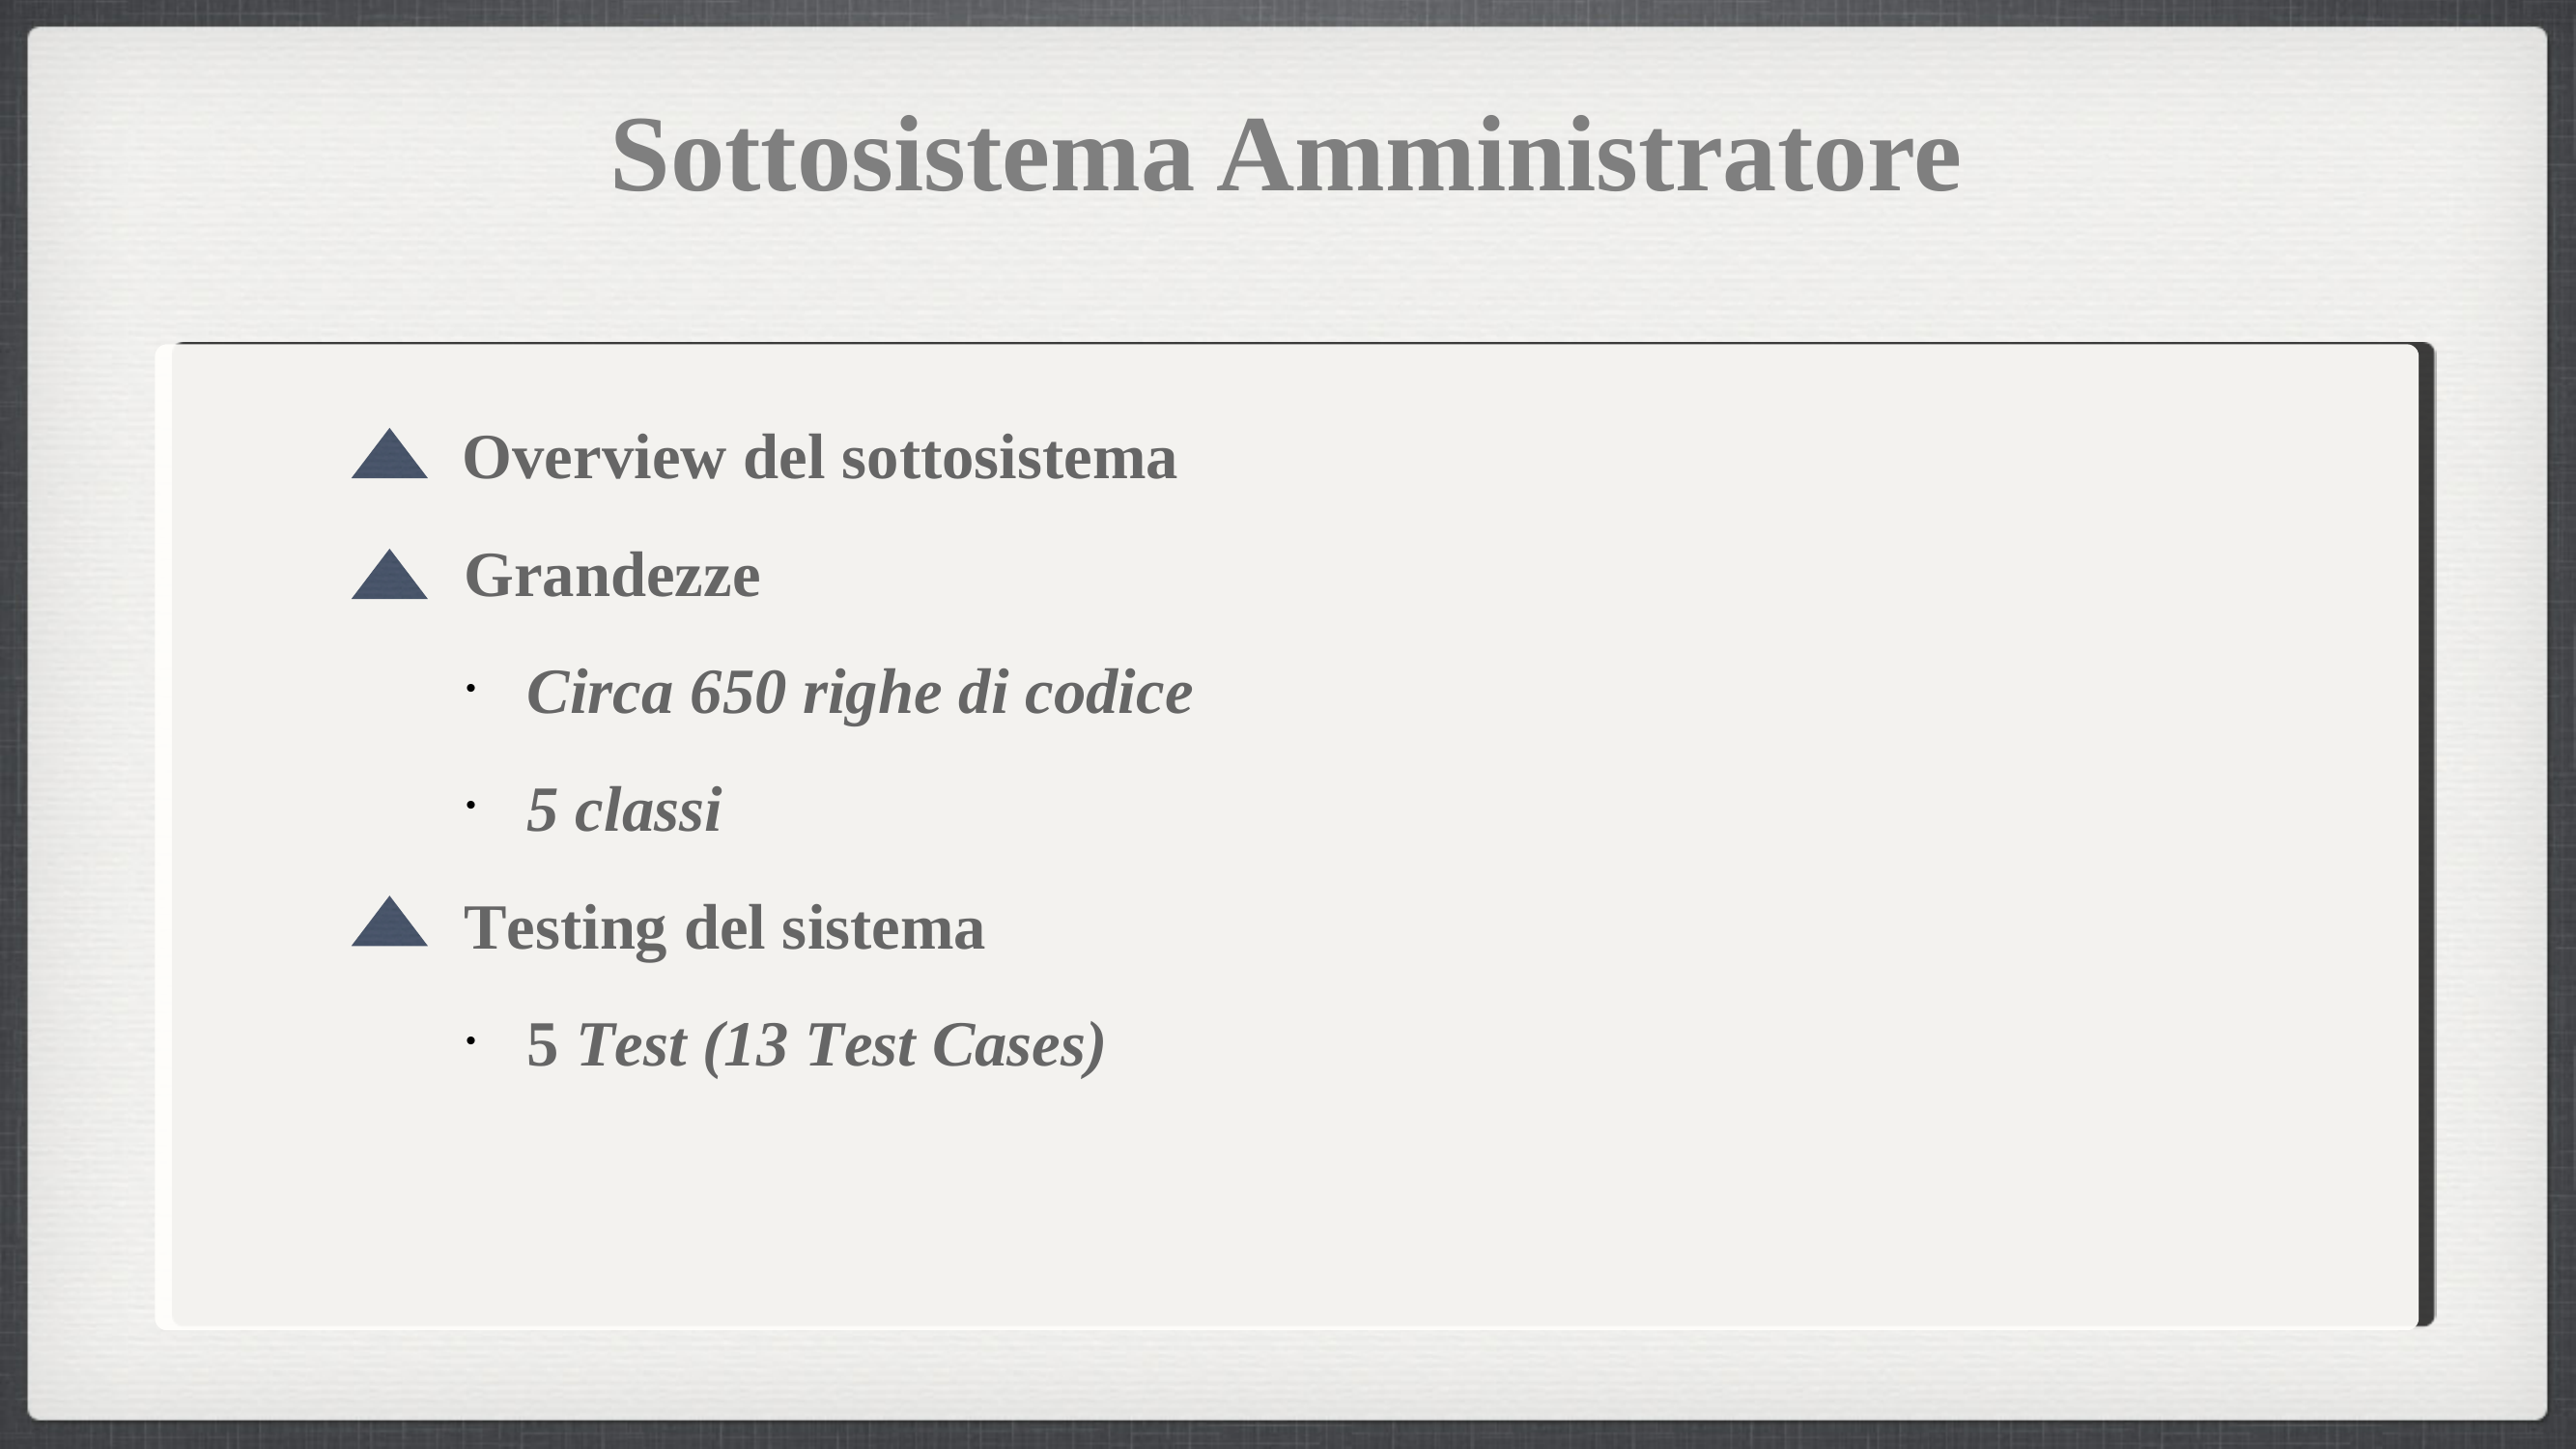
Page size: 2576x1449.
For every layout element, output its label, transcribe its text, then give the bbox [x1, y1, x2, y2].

text_box [351, 895, 428, 947]
title Sottosistema Amministratore [214, 72, 2359, 369]
picture [0, 0, 2576, 1449]
text_box [351, 427, 428, 479]
text_box [351, 548, 428, 600]
list Overview del sottosistema Grandezze Circa 650 righe di codice 5 classi Testing del sistema 5 Test (13 Test Cases) [379, 399, 1684, 1117]
